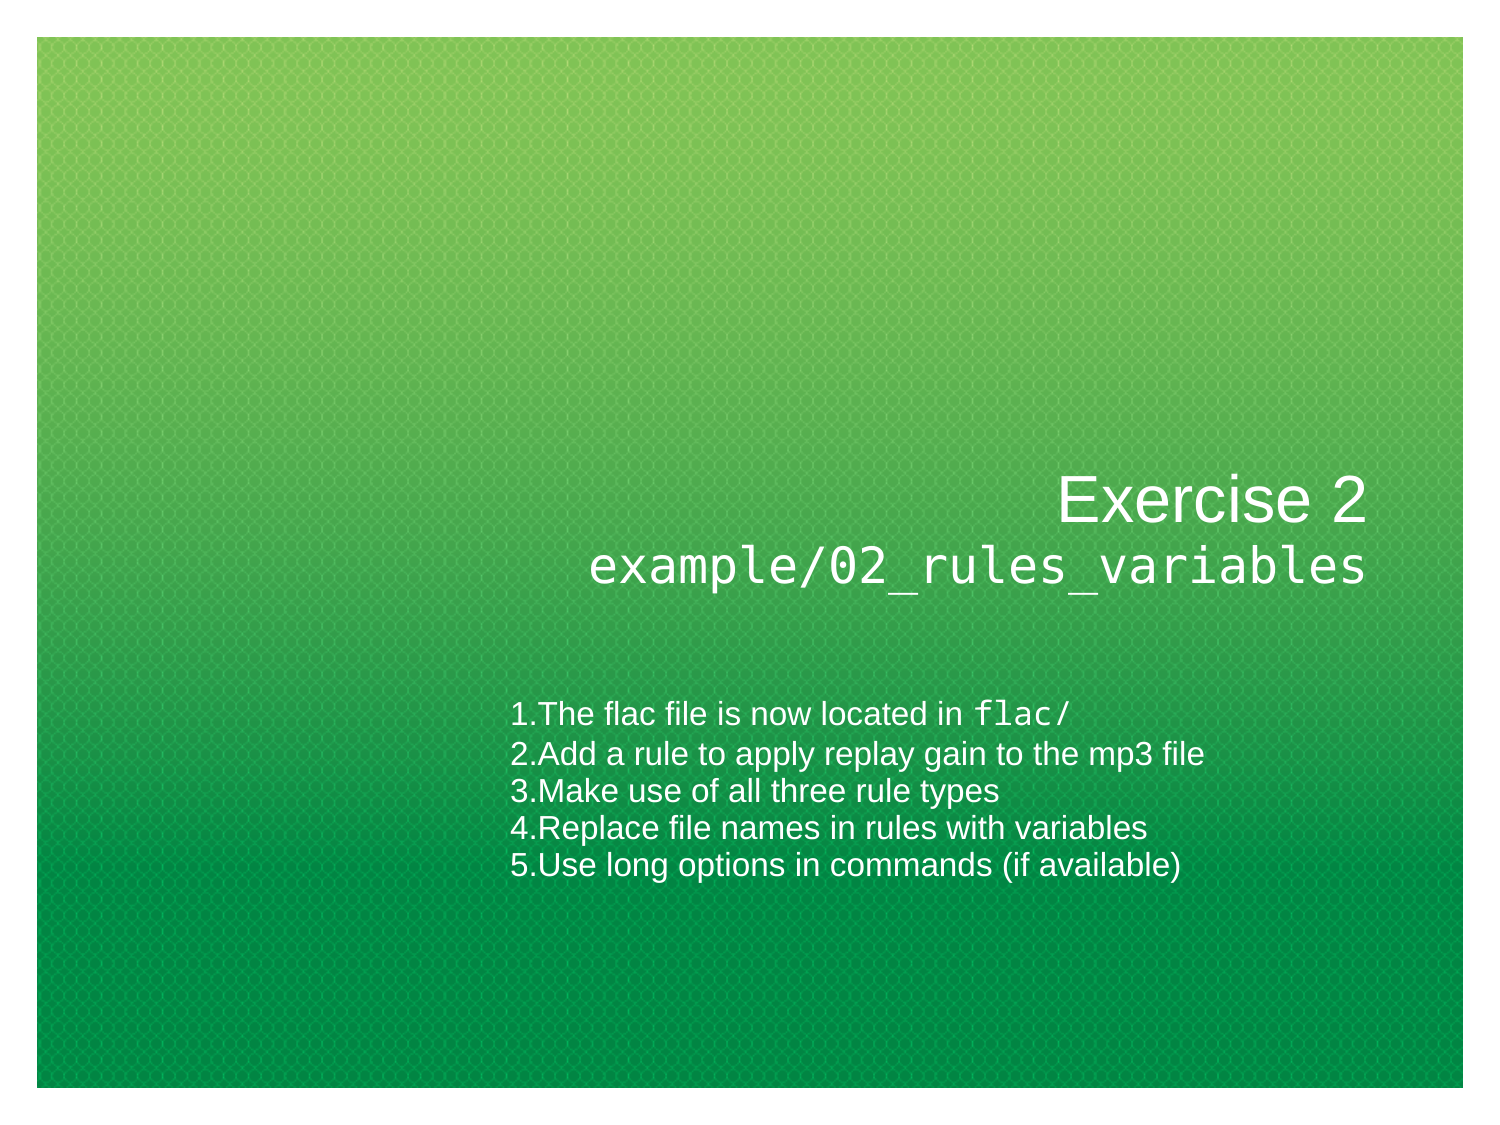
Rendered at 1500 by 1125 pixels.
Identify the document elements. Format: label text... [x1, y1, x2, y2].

list The flac file is now located in flac/ Add a rule to apply replay gain to the mp3 file Make use of all three rule types Replace file names in rules with variables Use long options in commands (if available) [510, 690, 1372, 946]
picture [37, 37, 1463, 1088]
title Exercise 2 example/02_rules_variables [135, 435, 1369, 623]
